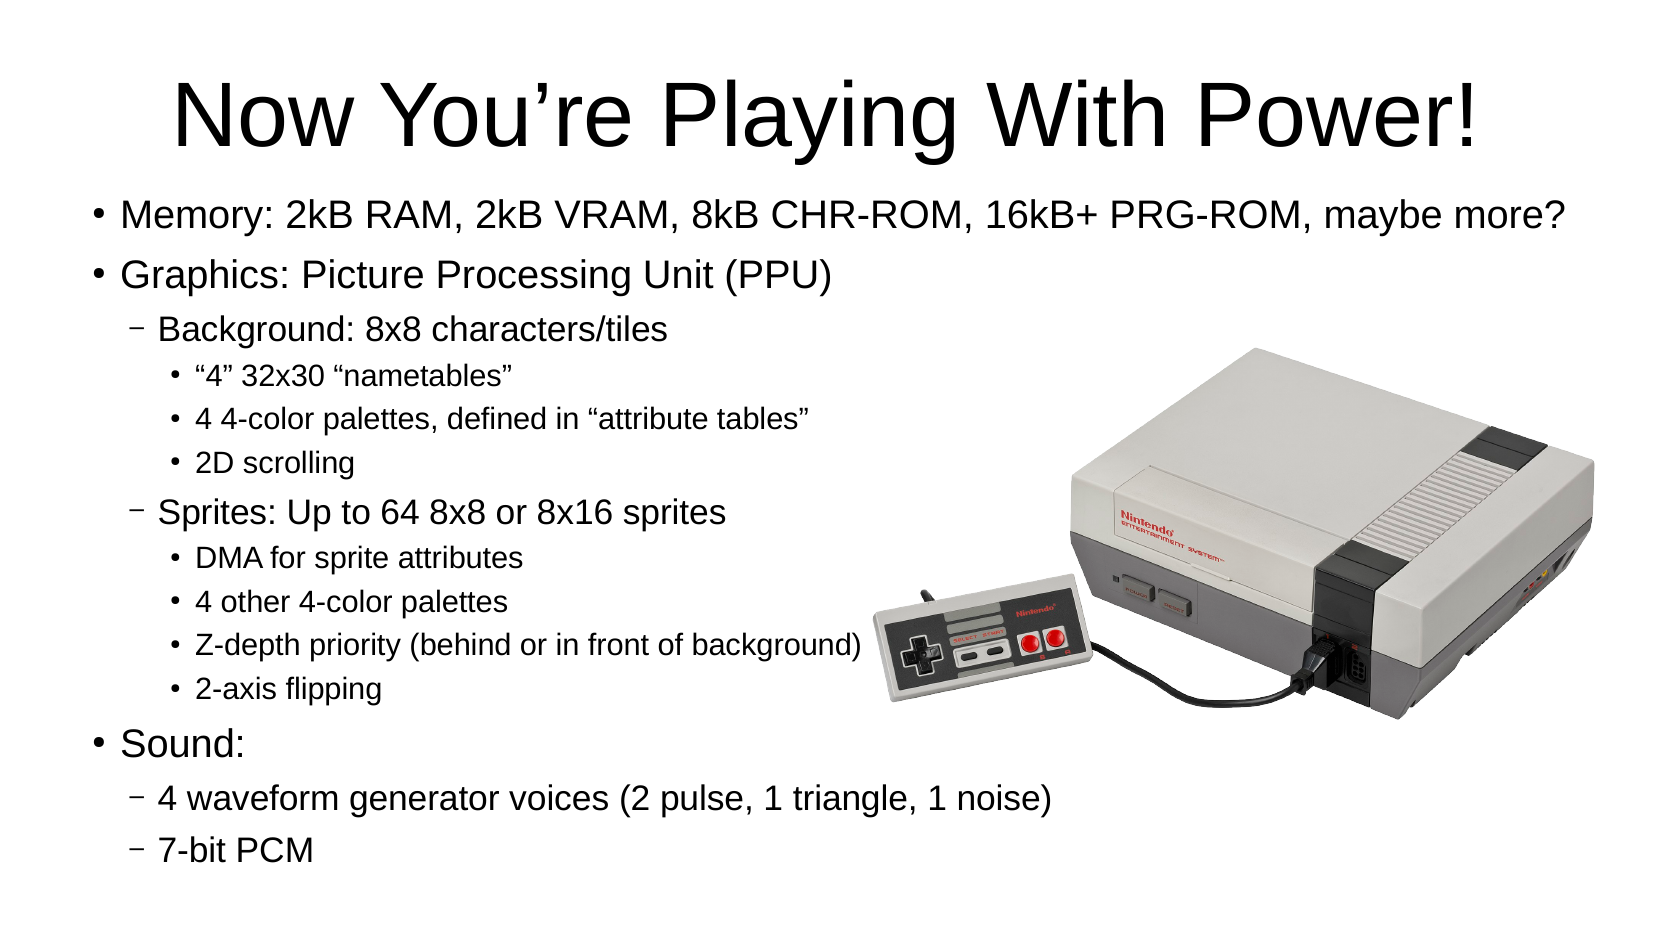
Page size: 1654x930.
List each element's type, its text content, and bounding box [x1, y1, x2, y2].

title Now You’re Playing With Power! [82, 37, 1571, 192]
list Memory: 2kB RAM, 2kB VRAM, 8kB CHR-ROM, 16kB+ PRG-ROM, maybe more? Graphics: Picture Processing Unit (PPU) Background: 8x8 characters/tiles “4” 32x30 “nametables” 4 4-color palettes, defined in “attribute tables” 2D scrolling Sprites: Up to 64 8x8 or 8x16 sprites DMA for sprite attributes 4 other 4-color palettes Z-depth priority (behind or in front of background) 2-axis flipping Sound: 4 waveform generator voices (2 pulse, 1 triangle, 1 noise) 7-bit PCM [82, 192, 1571, 898]
picture [867, 340, 1599, 724]
